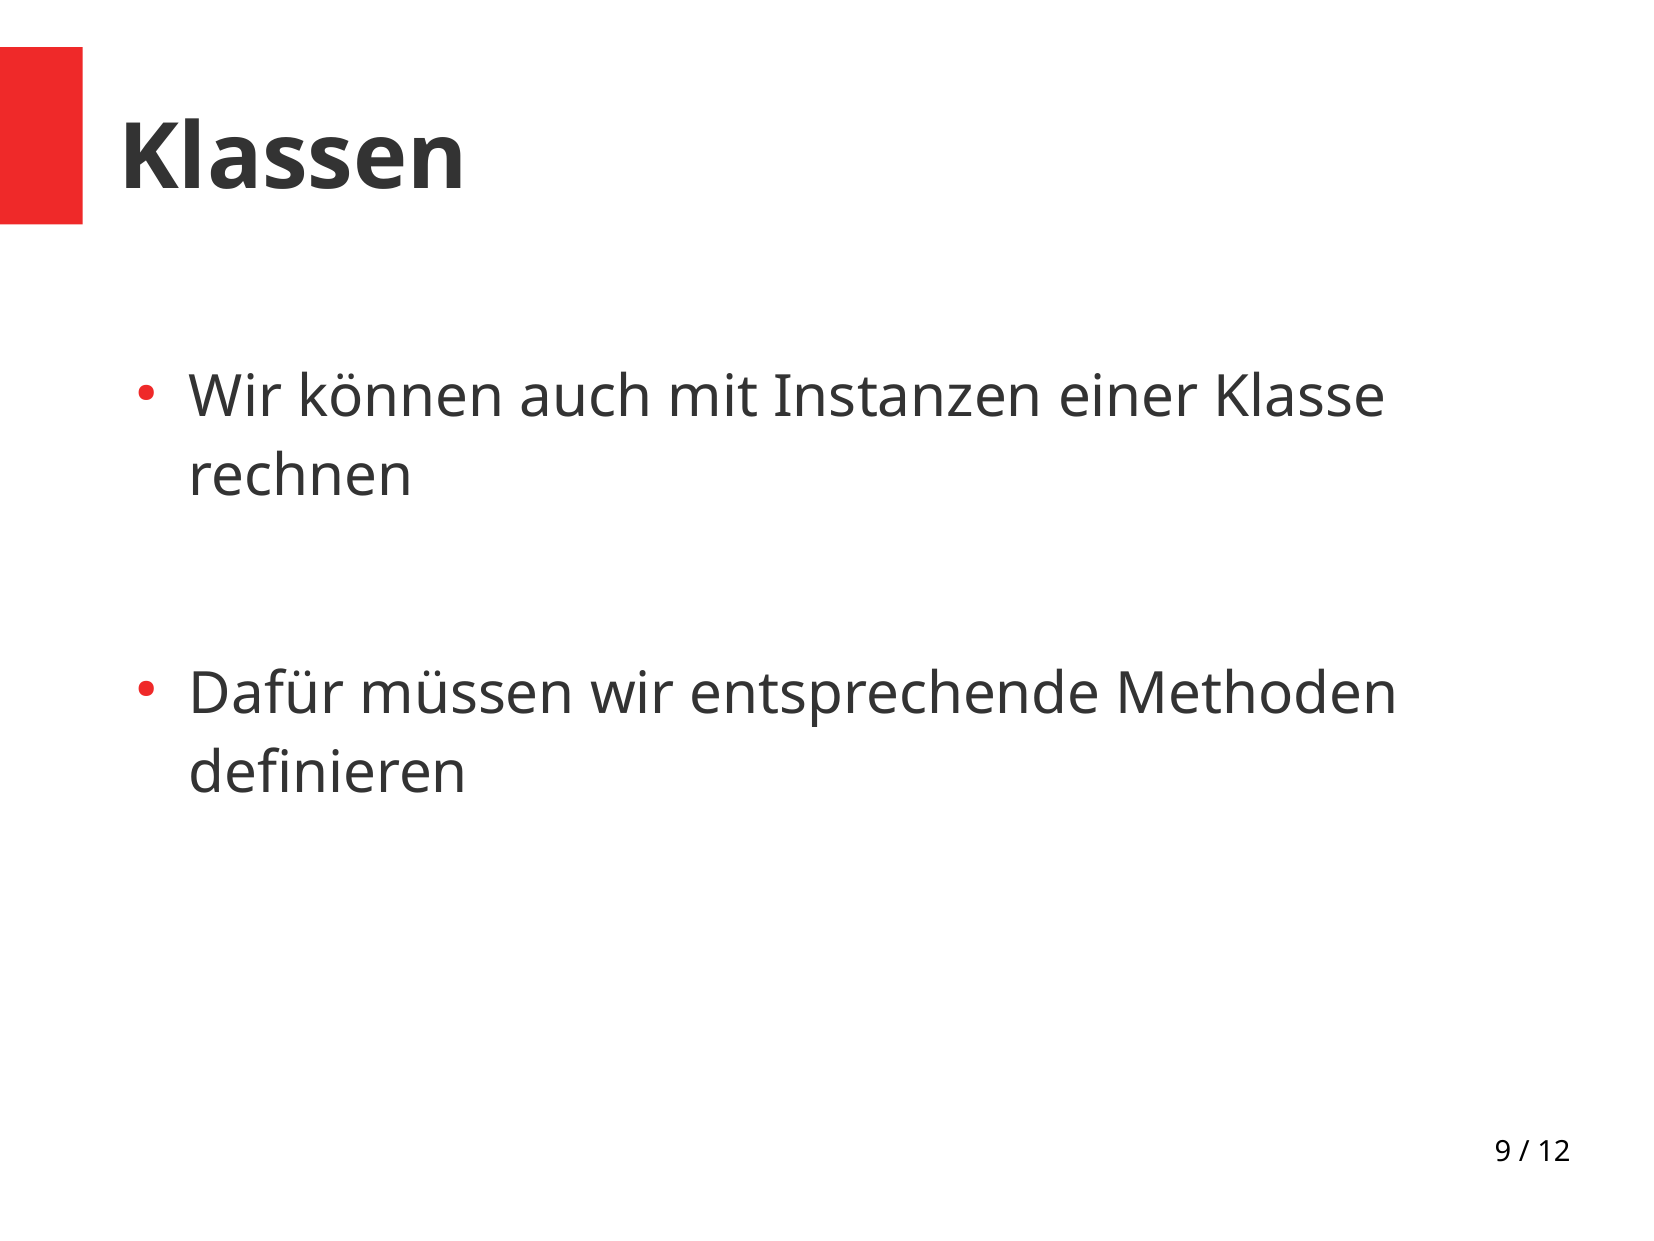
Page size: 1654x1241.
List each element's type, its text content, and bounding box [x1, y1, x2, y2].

title Klassen [118, 49, 1571, 257]
list Wir können auch mit Instanzen einer Klasse rechnen Dafür müssen wir entsprechende Methoden definieren [118, 354, 1536, 1074]
